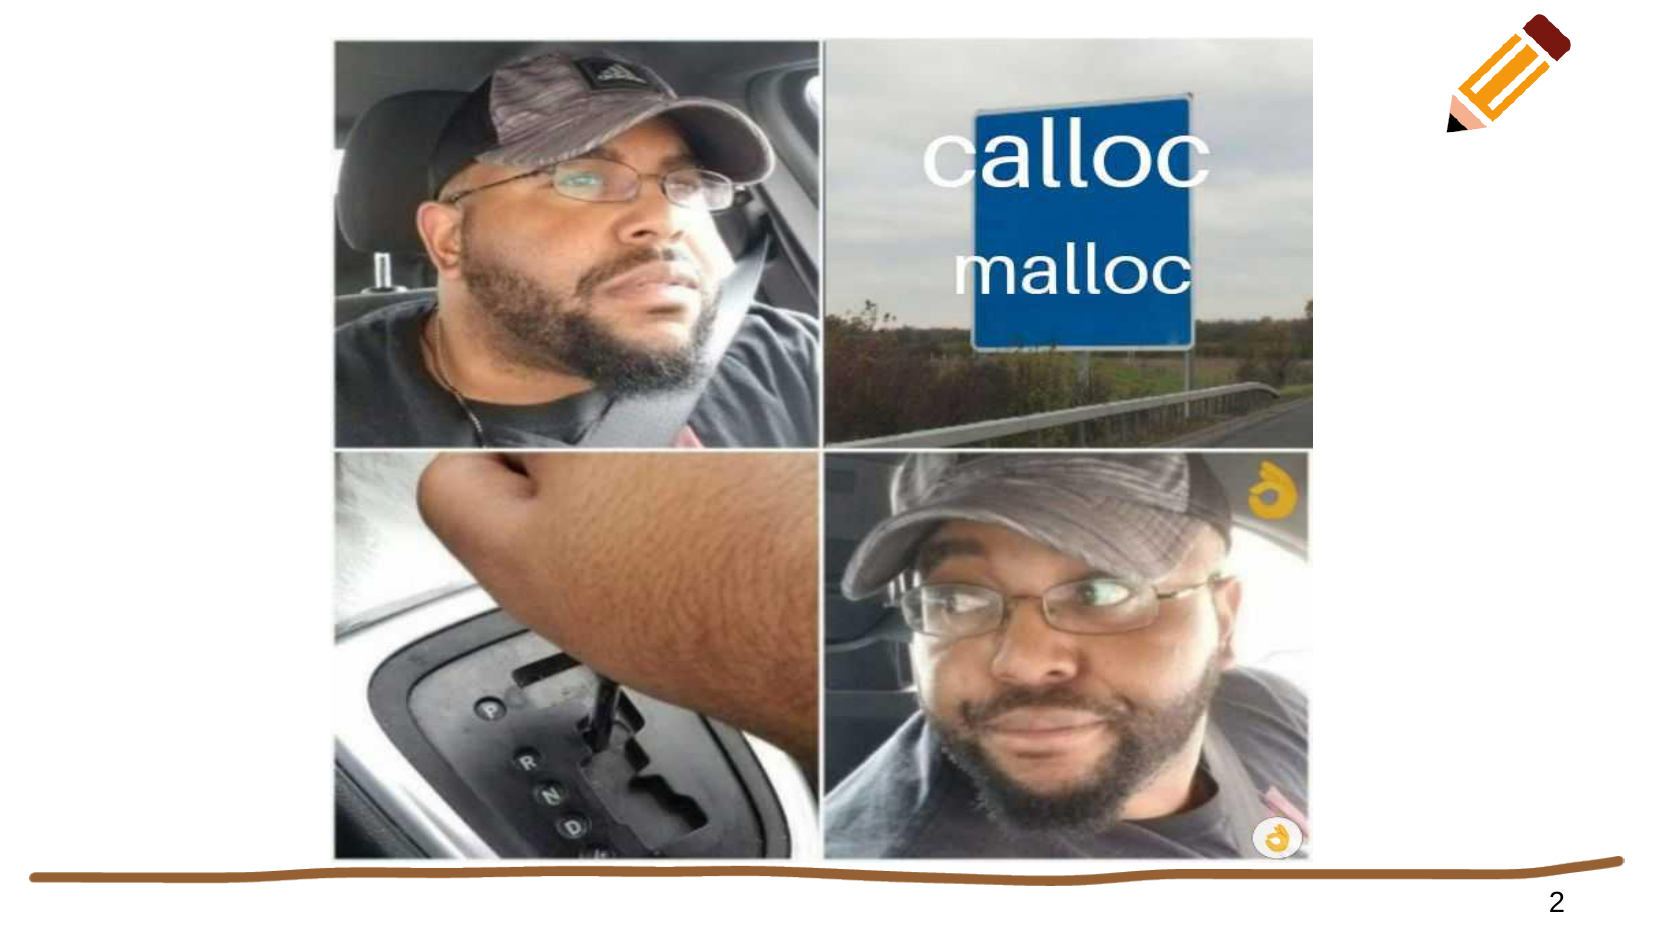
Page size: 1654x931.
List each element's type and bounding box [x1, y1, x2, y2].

picture [1446, 14, 1571, 133]
picture [29, 37, 1625, 886]
